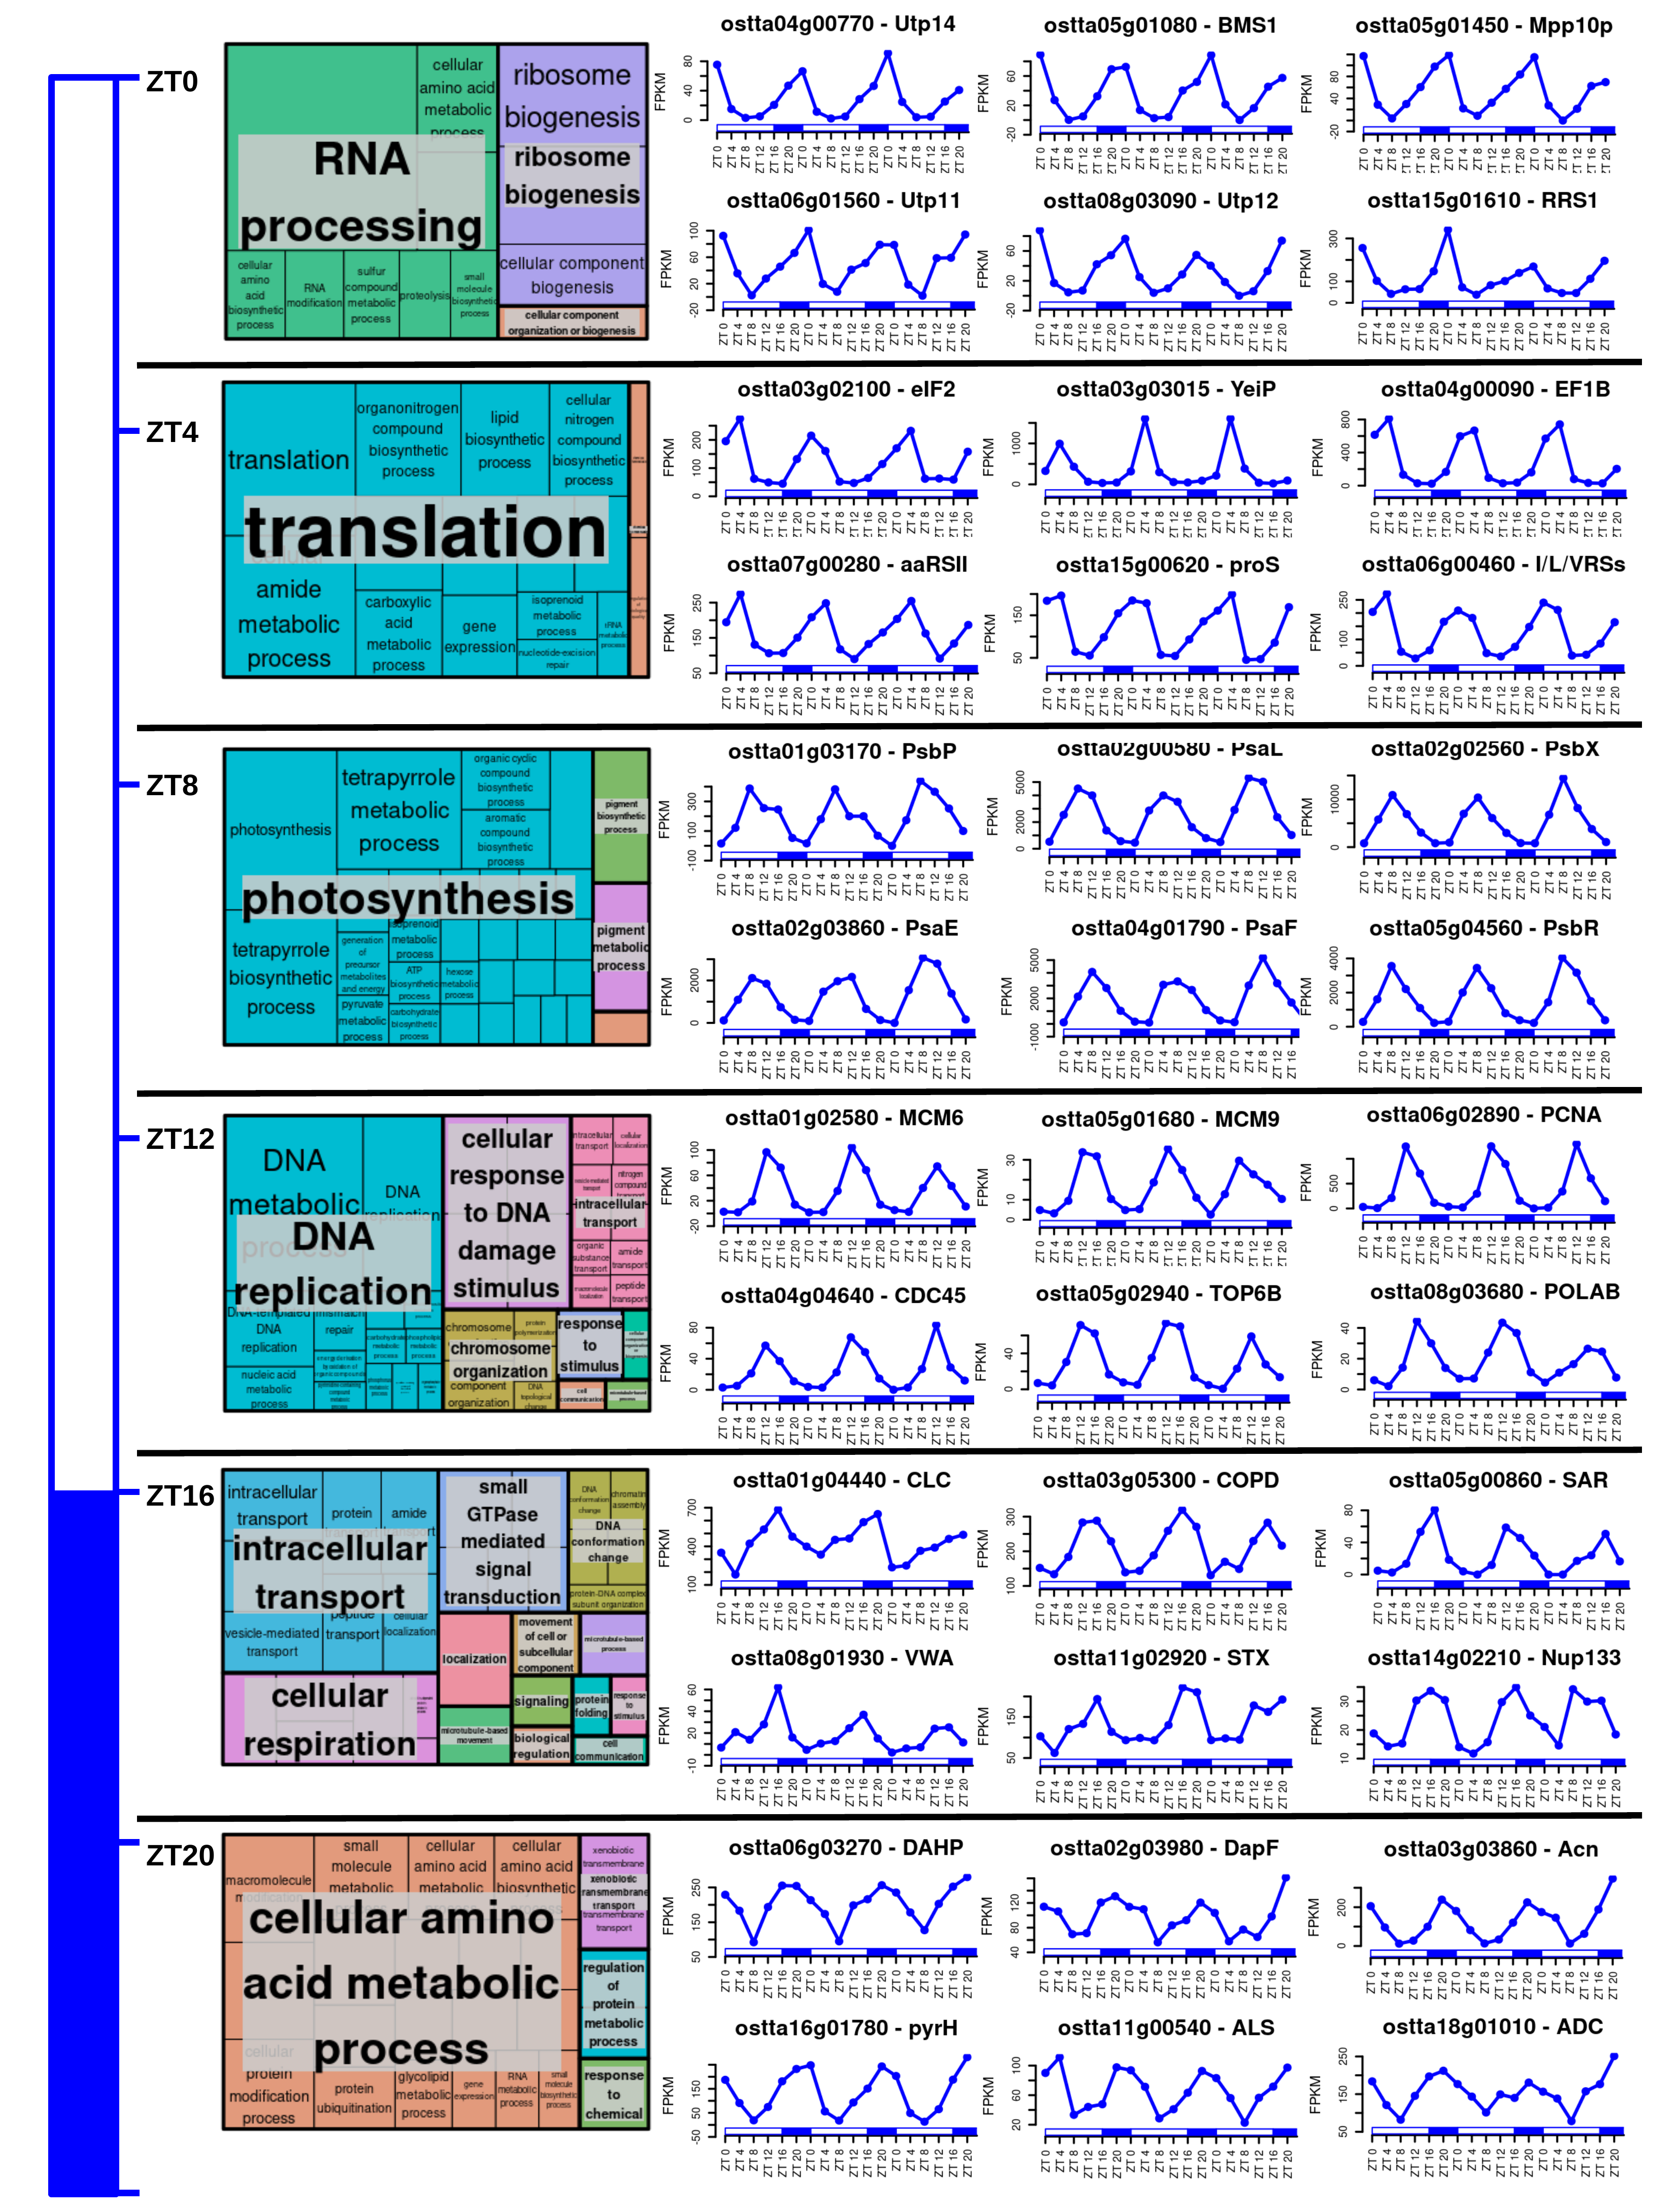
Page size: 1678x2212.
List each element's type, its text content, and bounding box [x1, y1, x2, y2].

text_box [51, 77, 116, 2194]
text_box ZT8 [139, 765, 208, 806]
picture [72, 0, 1657, 2205]
text_box ZT0 [139, 61, 208, 101]
text_box ZT20 [139, 1835, 246, 1909]
text_box ZT16 [139, 1475, 246, 1549]
text_box ZT12 [139, 1118, 246, 1193]
text_box ZT4 [139, 411, 208, 452]
